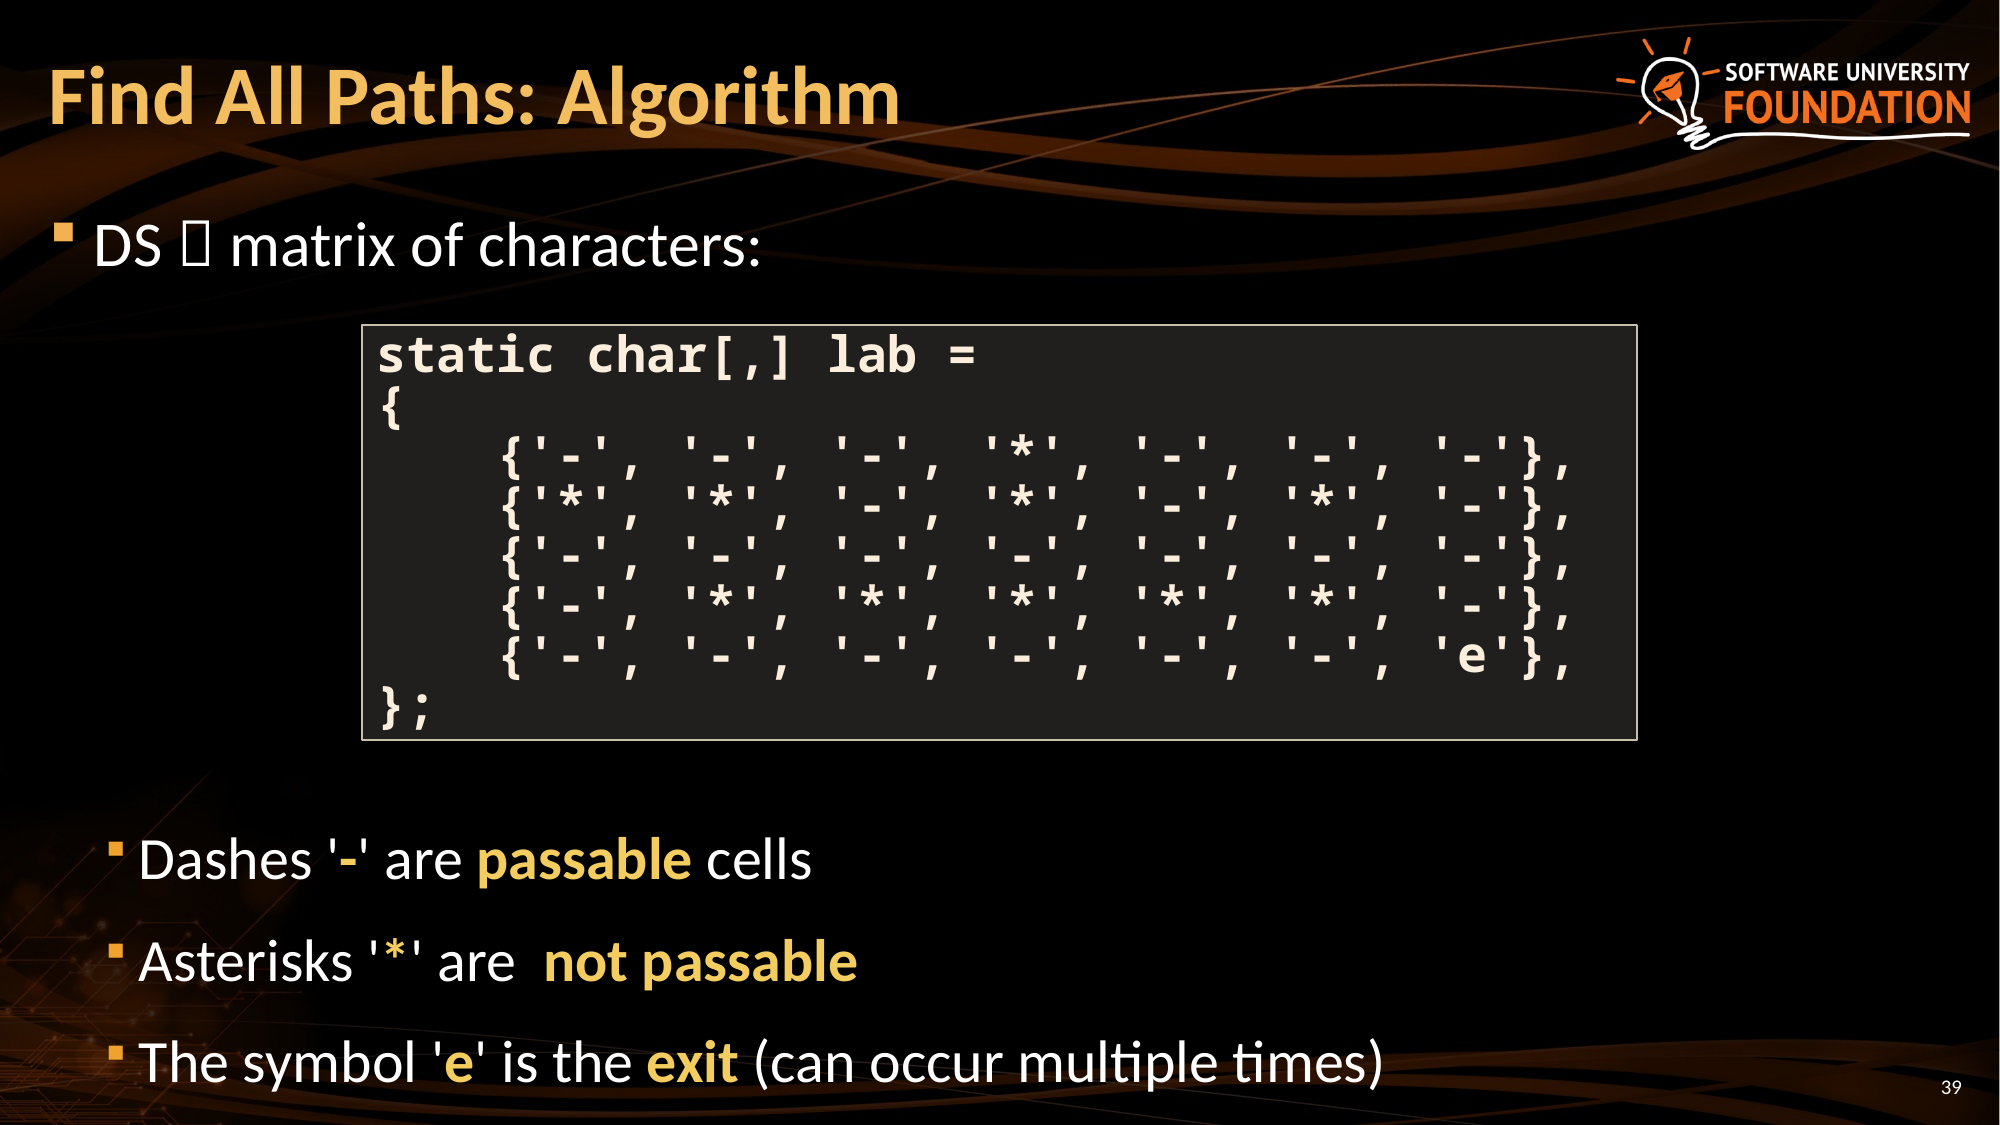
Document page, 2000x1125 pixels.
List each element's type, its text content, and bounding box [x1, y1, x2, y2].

text_box static char[,] lab = { {'-', '-', '-', '*', '-', '-', '-'}, {'*', '*', '-', '*', '-', '*', '-'}, {'-', '-', '-', '-', '-', '-', '-'}, {'-', '*', '*', '*', '*', '*', '-'}, {'-', '-', '-', '-', '-', '-', 'e'}, }; [362, 324, 1637, 740]
title Find All Paths: Algorithm [30, 6, 1602, 189]
picture [0, 0, 2000, 1125]
list DS  matrix of characters: Dashes '-' are passable cells Asterisks '*' are not passable The symbol 'e' is the exit (can occur multiple times) [31, 188, 1968, 1103]
